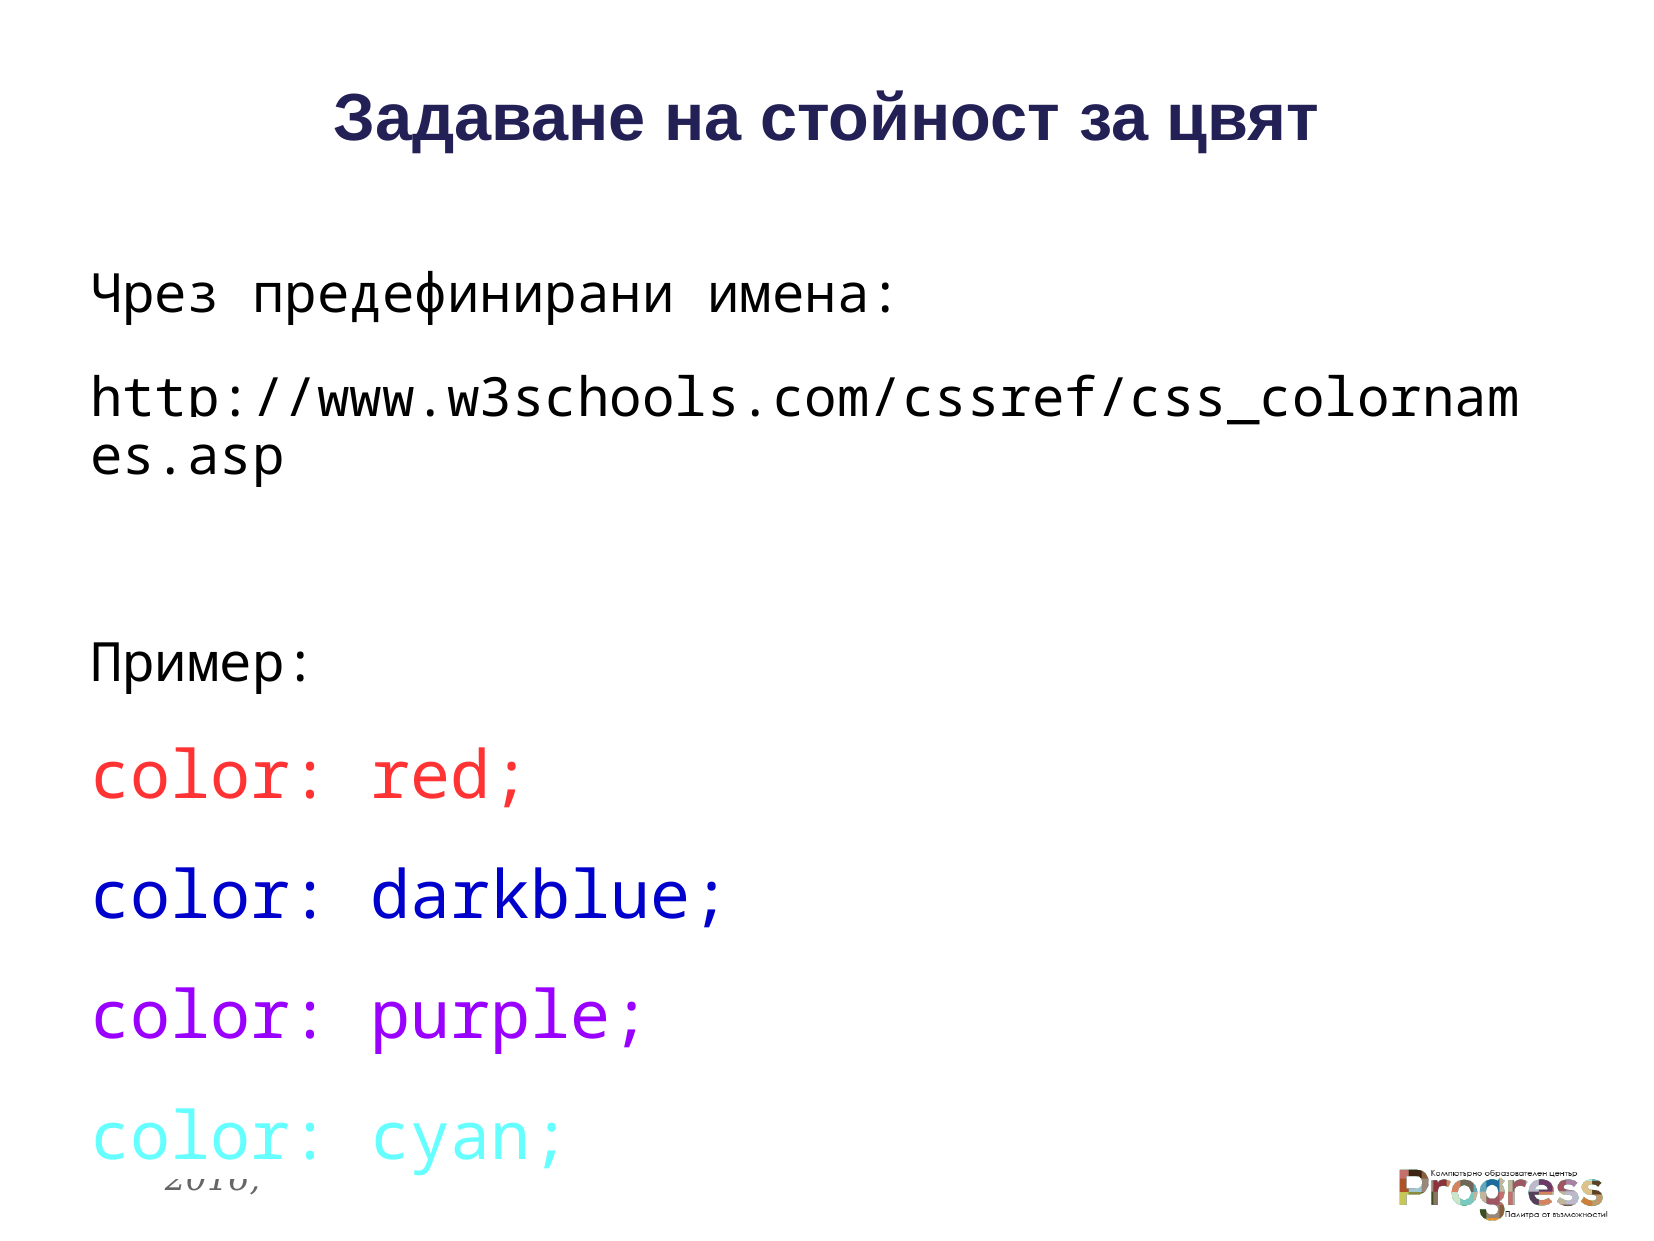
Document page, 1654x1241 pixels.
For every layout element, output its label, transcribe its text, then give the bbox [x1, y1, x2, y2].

picture [1399, 1168, 1613, 1221]
title Задаване на стойност за цвят [82, 55, 1571, 181]
text_box 2016, Ива Е. Попова [150, 1152, 586, 1201]
list Чрез предефинирани имена: http://www.w3schools.com/cssref/css_colornames.asp Пример: color: red; color: darkblue; color: purple; color: cyan; [90, 255, 1531, 1141]
